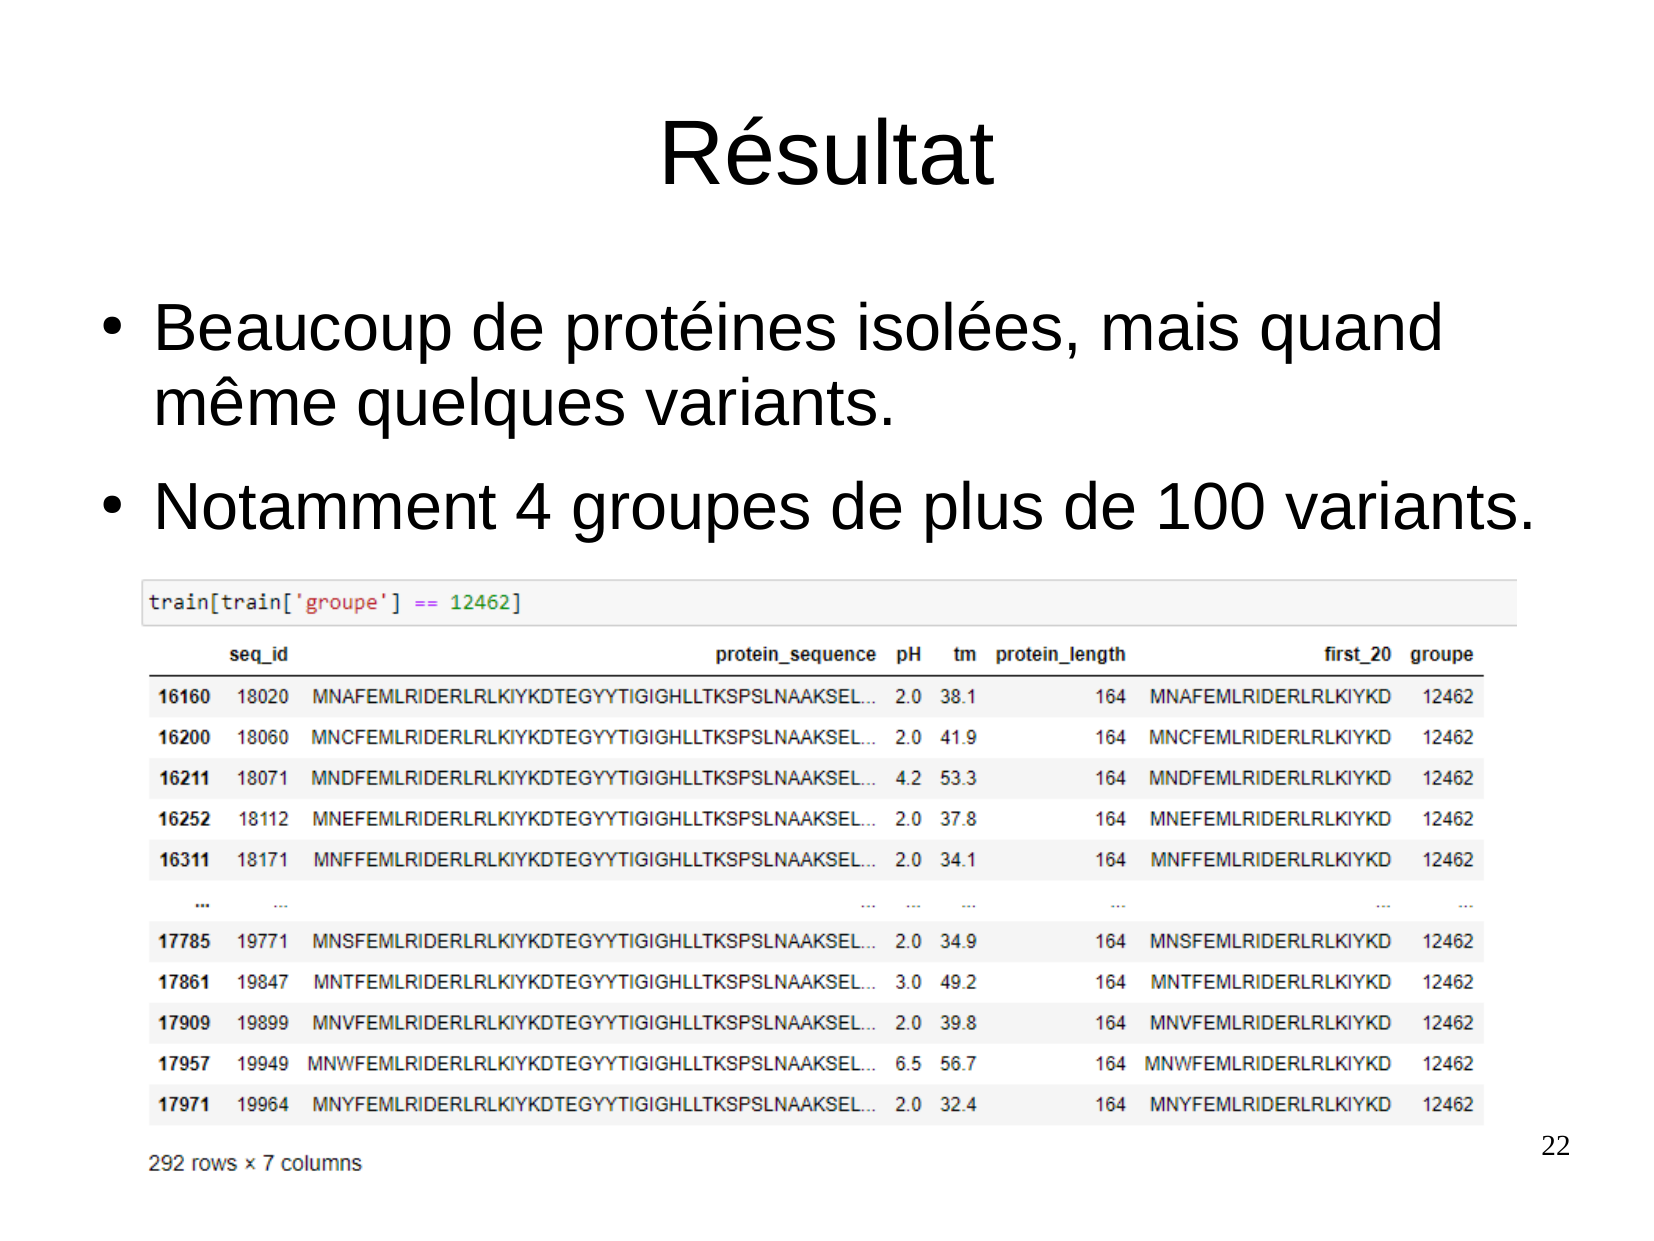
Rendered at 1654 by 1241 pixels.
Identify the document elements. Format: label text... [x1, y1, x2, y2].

list Beaucoup de protéines isolées, mais quand même quelques variants. Notamment 4 groupes de plus de 100 variants. [82, 290, 1571, 556]
picture [137, 578, 1517, 1182]
title Résultat [82, 49, 1571, 257]
